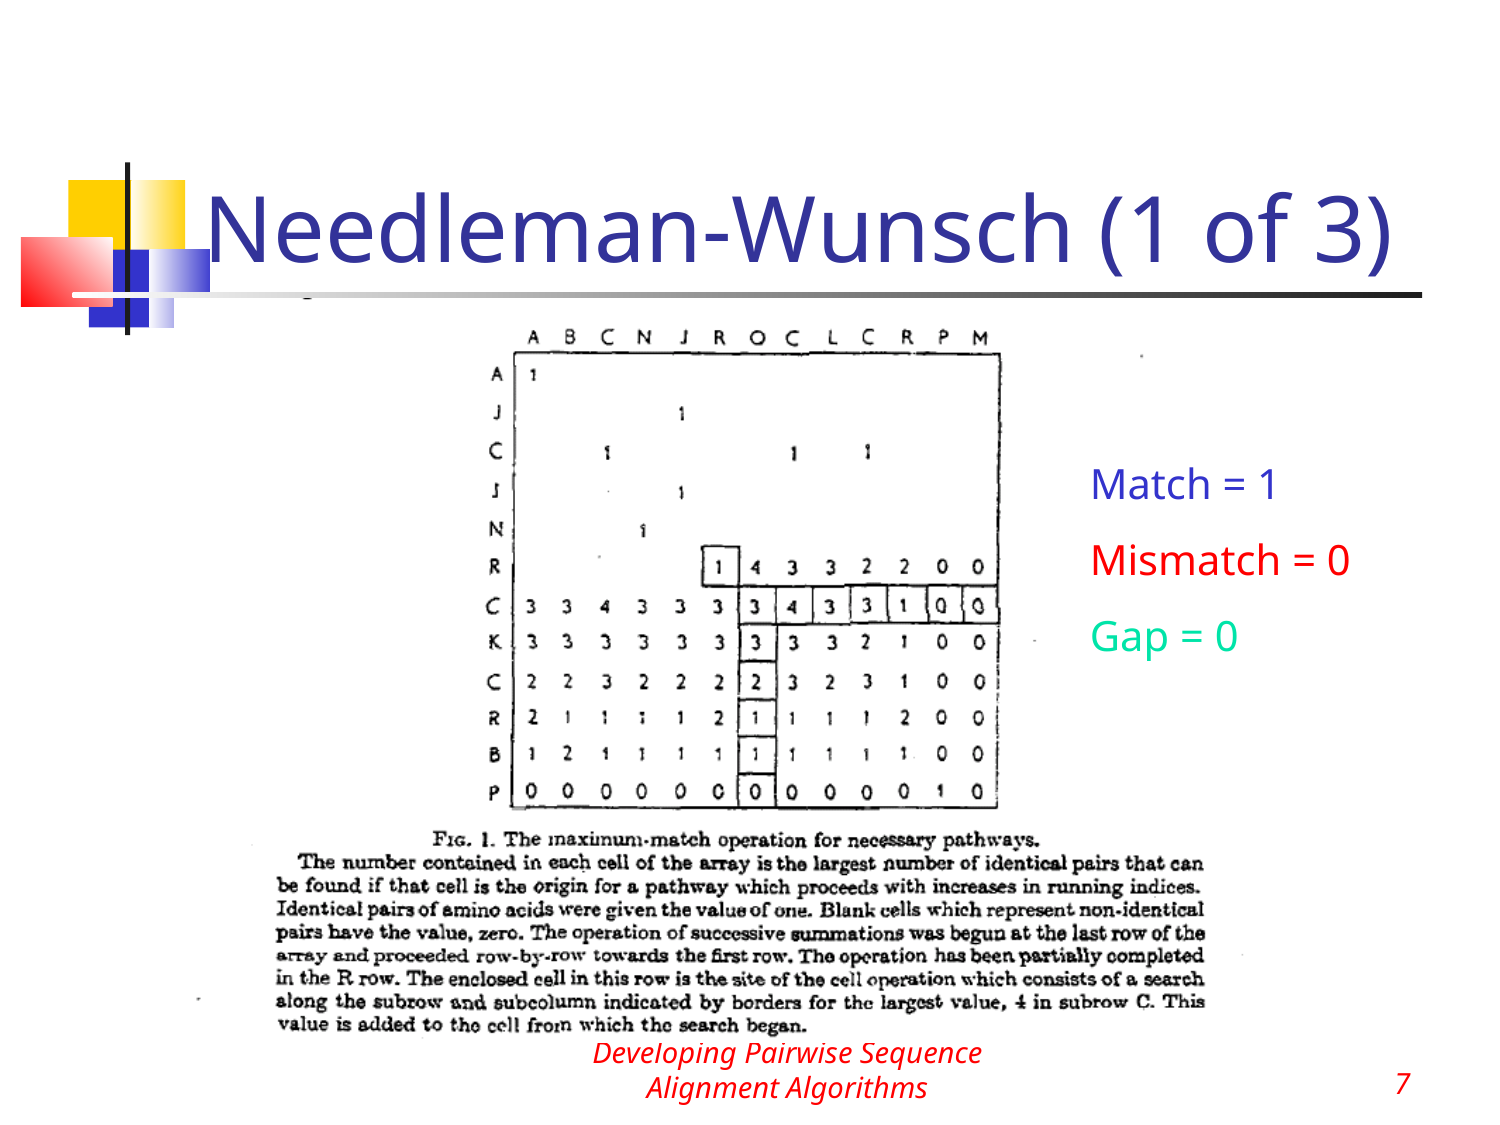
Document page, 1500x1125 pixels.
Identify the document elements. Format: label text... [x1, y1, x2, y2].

text_box Developing Pairwise Sequence Alignment Algorithms [512, 1043, 1063, 1113]
picture [174, 298, 1263, 1043]
text_box <number> [1112, 1037, 1426, 1113]
title Needleman-Wunsch (1 of 3) [188, 53, 1468, 289]
text_box Match = 1 Mismatch = 0 Gap = 0 [1074, 450, 1376, 668]
